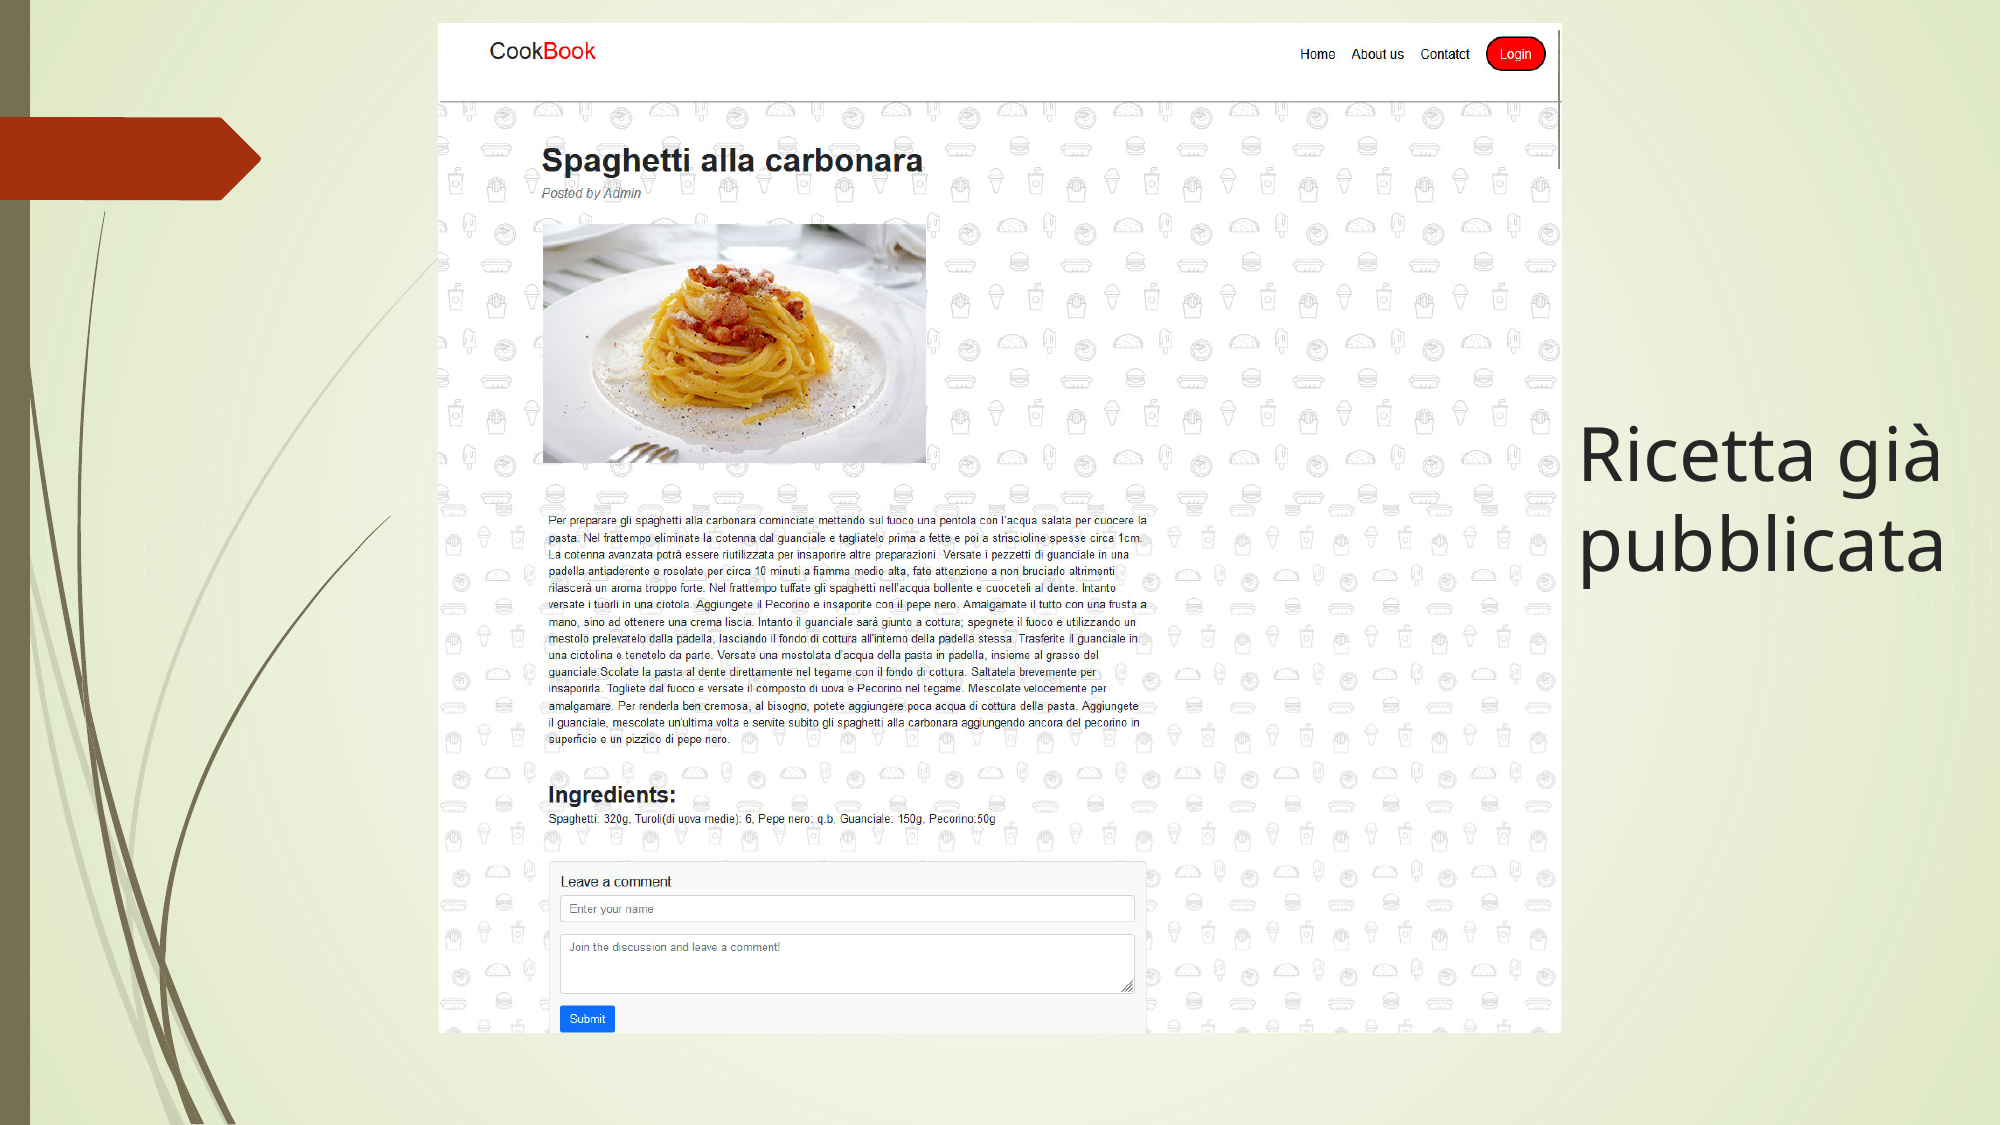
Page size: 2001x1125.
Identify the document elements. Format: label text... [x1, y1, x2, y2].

title Ricetta già pubblicata [1562, 398, 2000, 610]
picture [438, 23, 1562, 1034]
